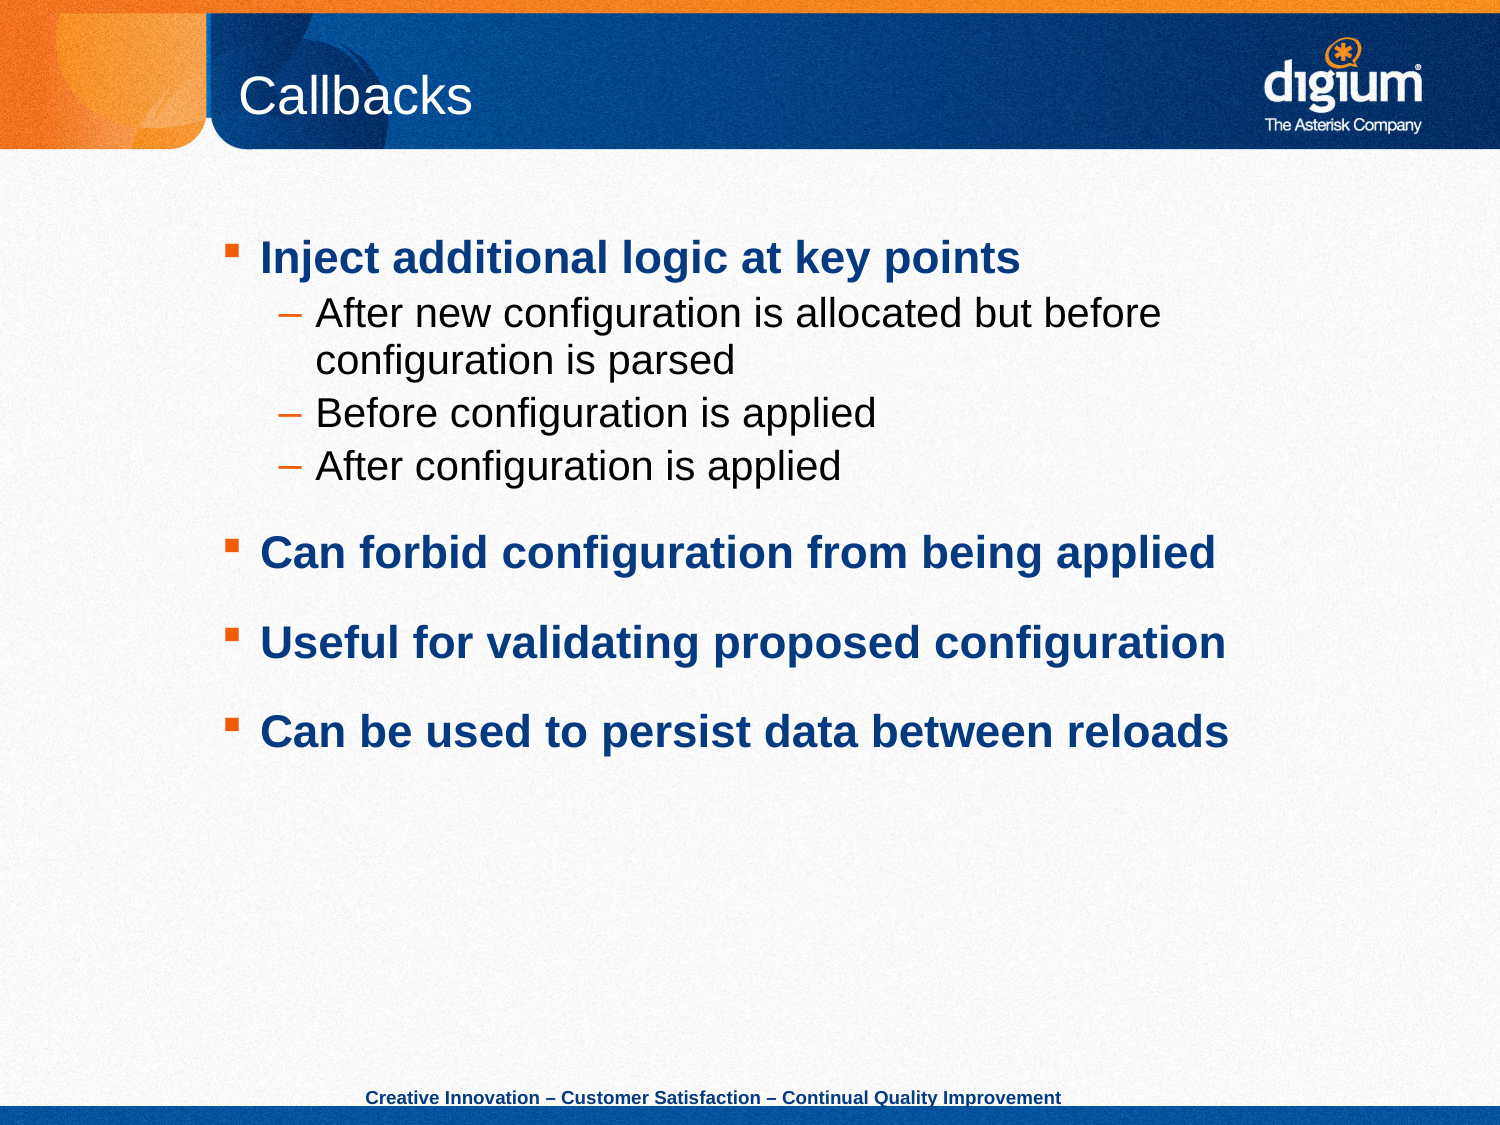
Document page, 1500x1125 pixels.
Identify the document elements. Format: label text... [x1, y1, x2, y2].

list Inject additional logic at key points After new configuration is allocated but before configuration is parsed Before configuration is applied After configuration is applied Can forbid configuration from being applied Useful for validating proposed configuration Can be used to persist data between reloads [206, 224, 1301, 967]
title Callbacks [238, 27, 1243, 127]
picture [0, 0, 1500, 1125]
